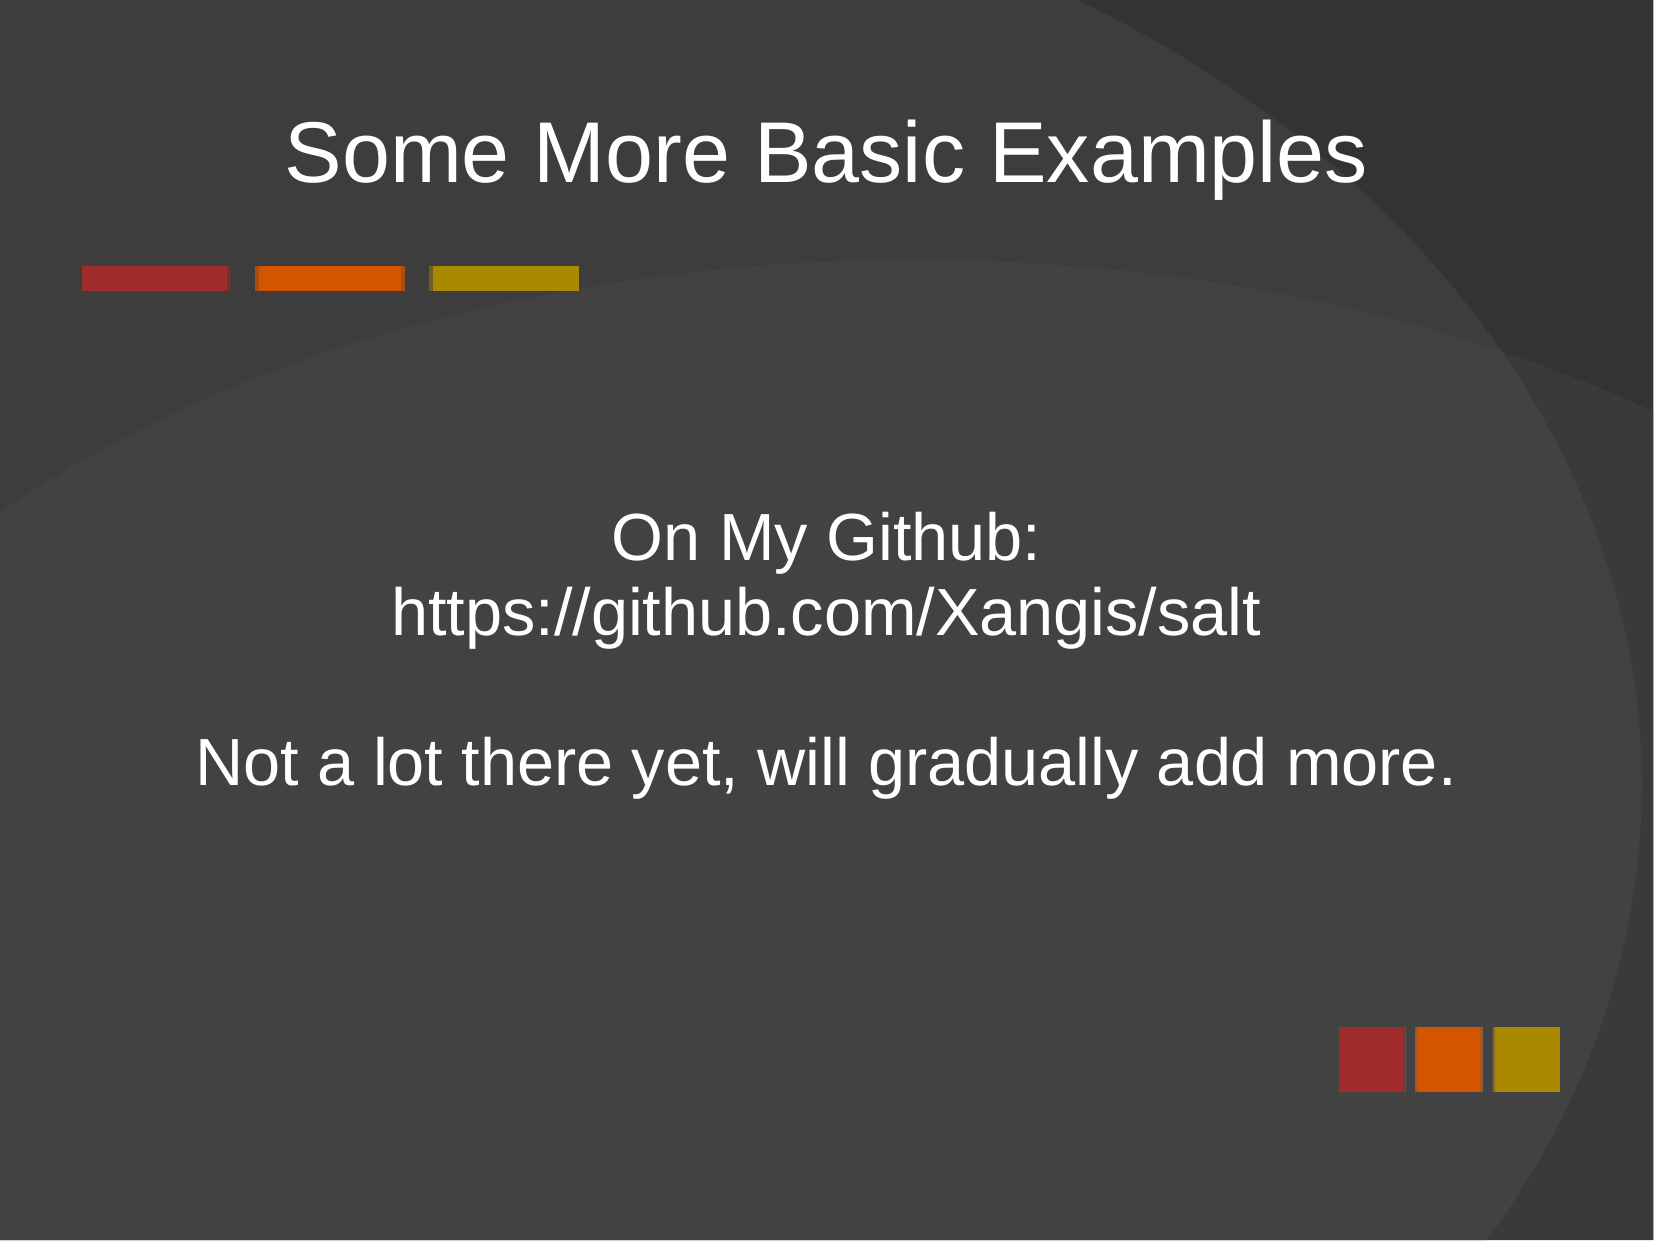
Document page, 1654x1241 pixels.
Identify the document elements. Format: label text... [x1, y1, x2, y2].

title Some More Basic Examples [82, 49, 1571, 257]
subtitle On My Github: https://github.com/Xangis/salt Not a lot there yet, will gradually add more. [82, 290, 1571, 1010]
picture [82, 266, 579, 290]
picture [1339, 1027, 1560, 1092]
